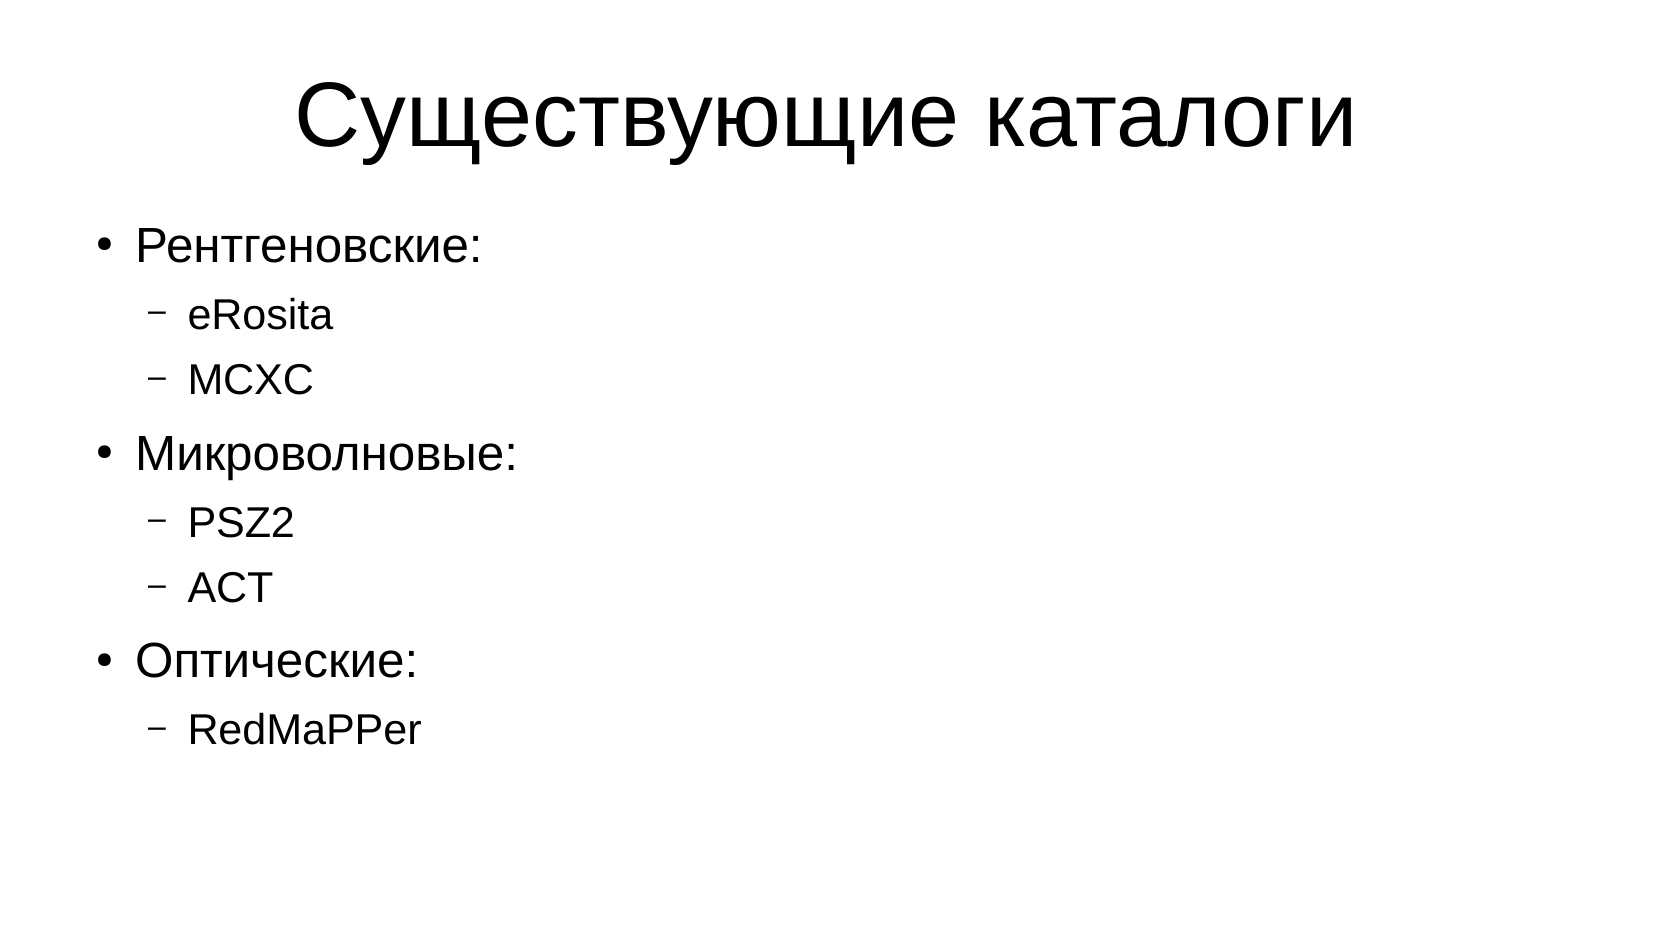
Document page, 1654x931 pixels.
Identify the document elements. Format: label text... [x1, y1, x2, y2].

list Рентгеновские: eRosita MCXC Микроволновые: PSZ2 ACT Оптические: RedMaPPer [82, 217, 1571, 758]
title Существующие каталоги [82, 37, 1571, 193]
